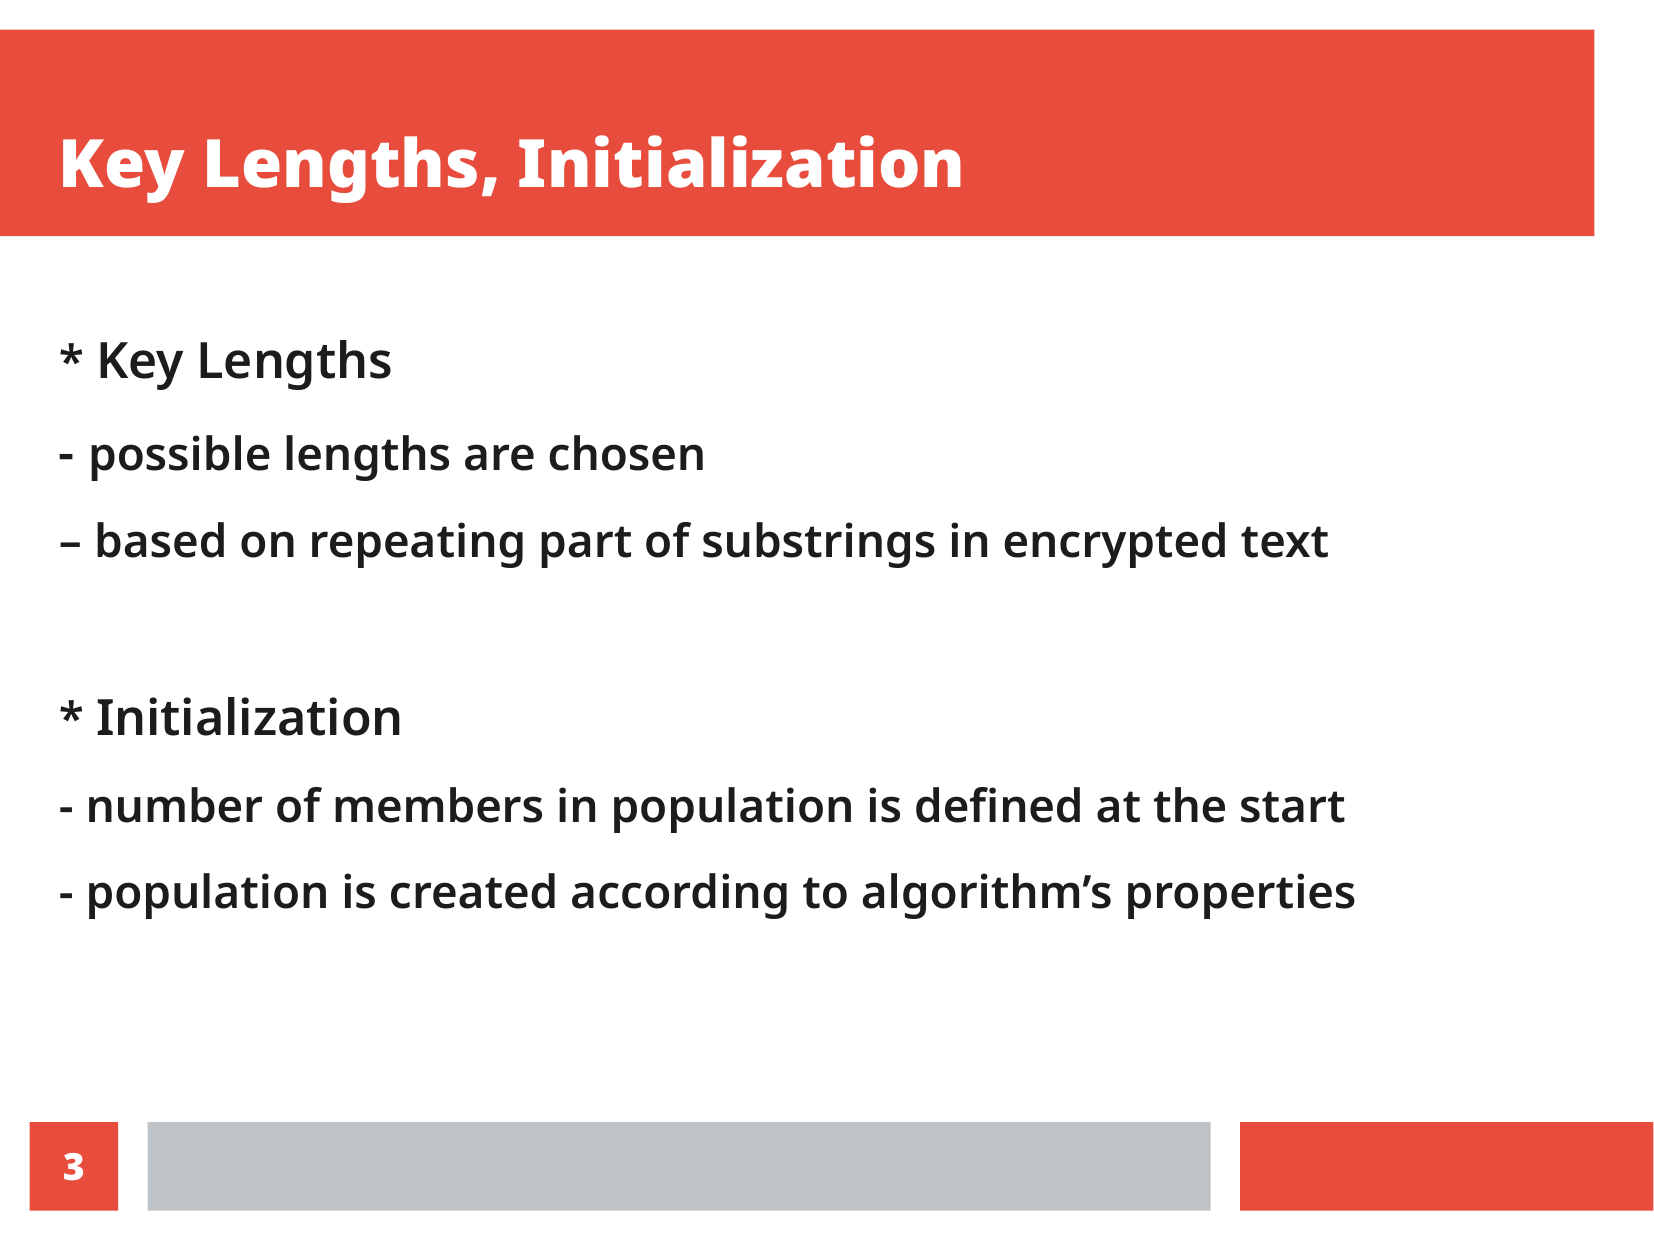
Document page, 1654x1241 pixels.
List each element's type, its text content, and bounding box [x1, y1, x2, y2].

list * Key Lengths - possible lengths are chosen – based on repeating part of substrings in encrypted text * Initialization - number of members in population is defined at the start - population is created according to algorithm’s properties [59, 324, 1565, 1093]
title Key Lengths, Initialization [59, 59, 1595, 207]
